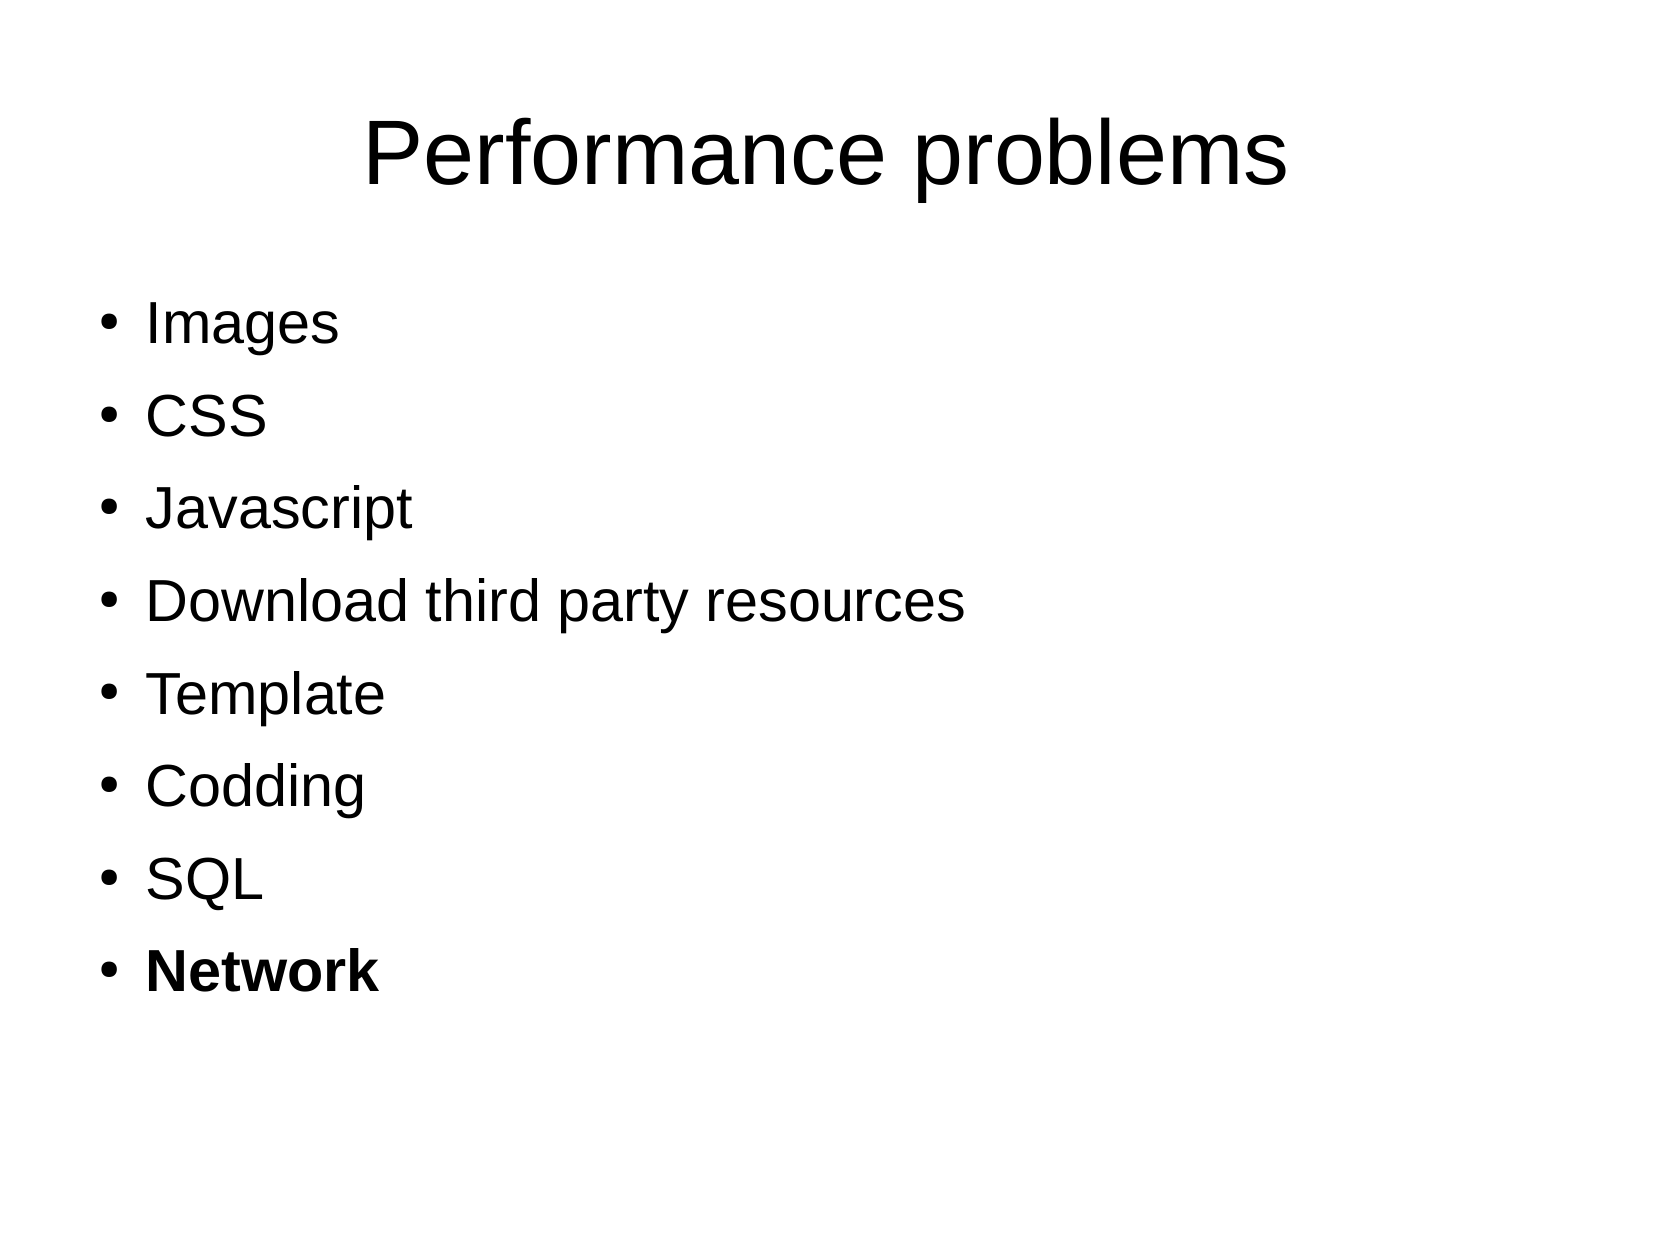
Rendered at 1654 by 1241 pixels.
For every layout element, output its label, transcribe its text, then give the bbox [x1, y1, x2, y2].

title Performance problems [82, 49, 1571, 257]
list Images CSS Javascript Download third party resources Template Codding SQL Network [82, 290, 1571, 1010]
